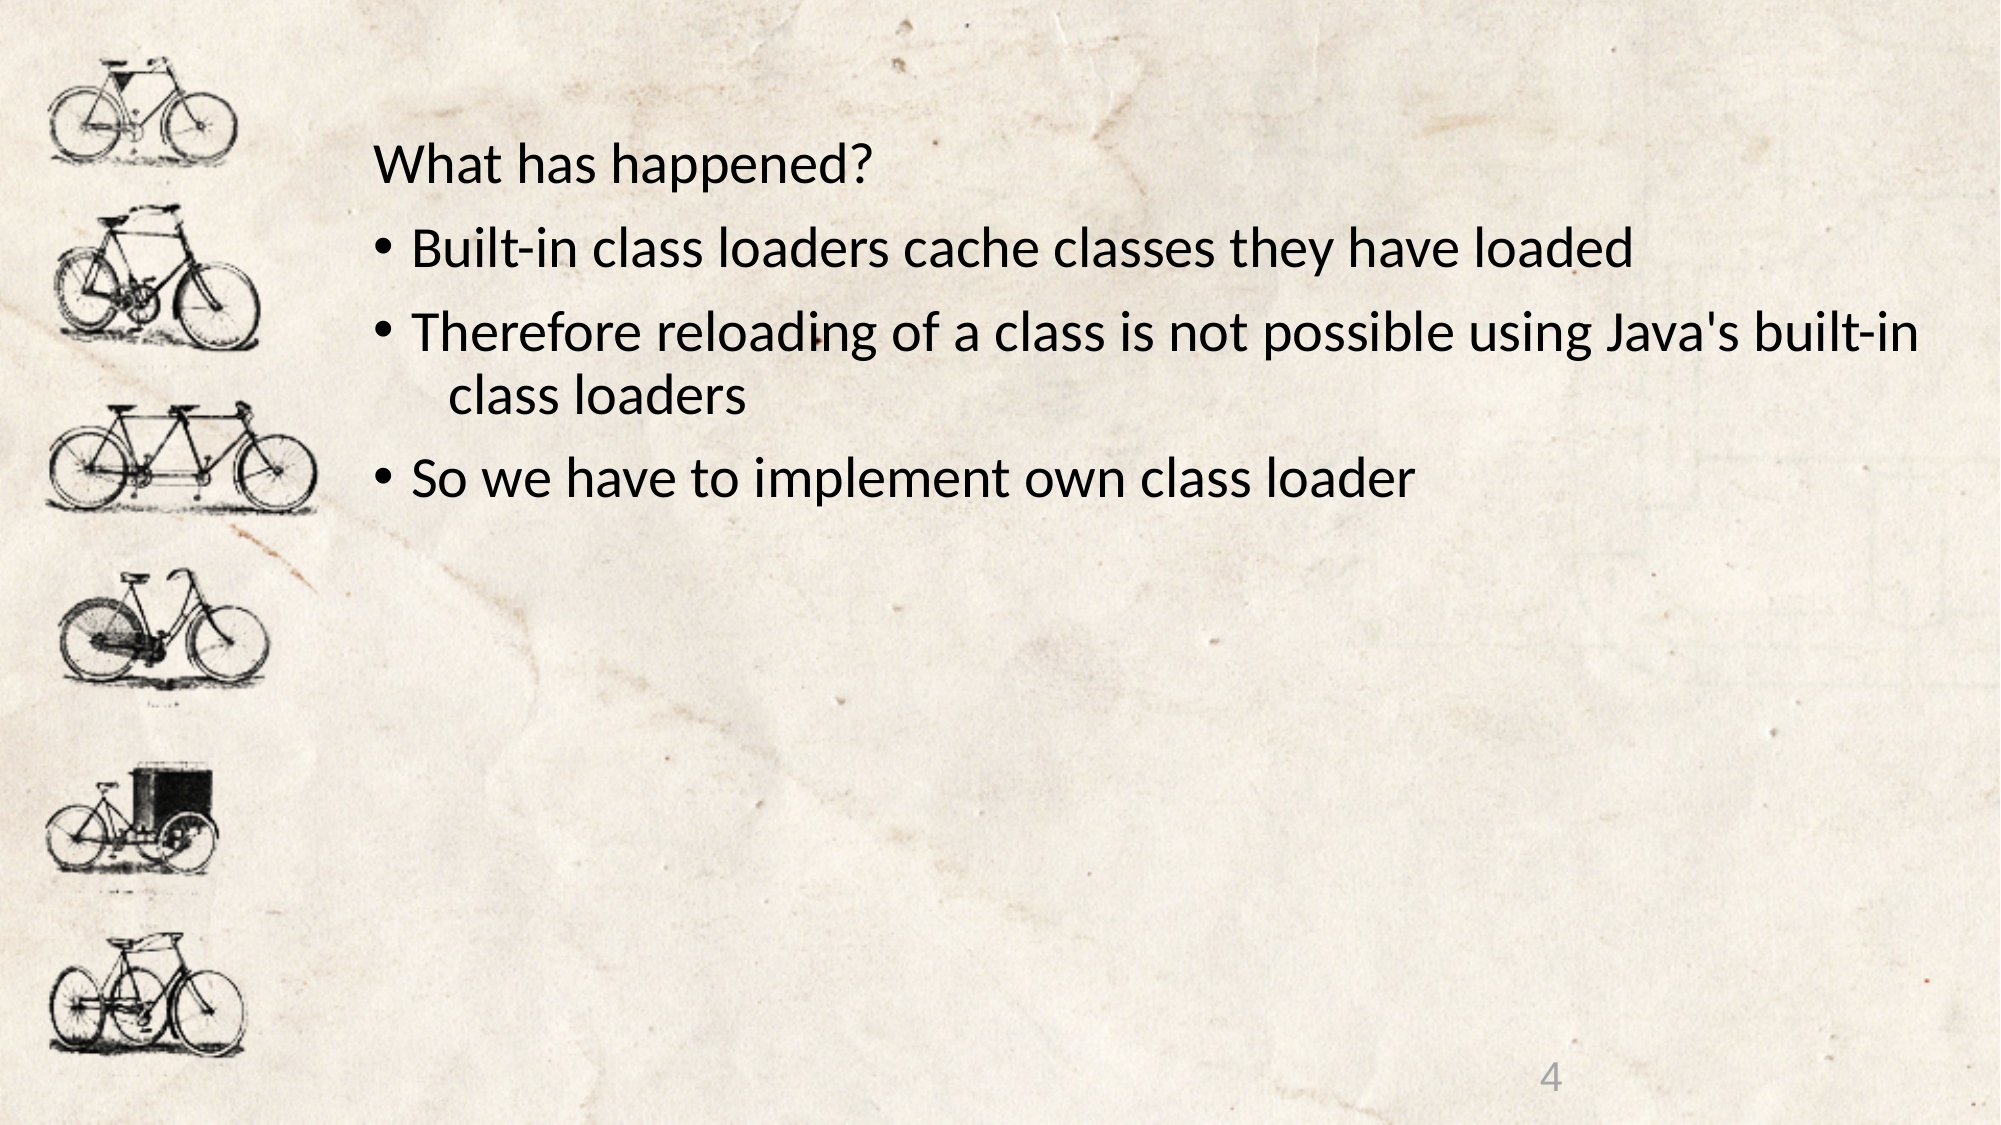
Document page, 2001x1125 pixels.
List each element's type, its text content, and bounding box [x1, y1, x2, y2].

list What has happened? Built-in class loaders cache classes they have loaded Therefore reloading of a class is not possible using Java's built-in class loaders So we have to implement own class loader [358, 126, 1944, 1037]
text_box 4 [1524, 1042, 1975, 1103]
